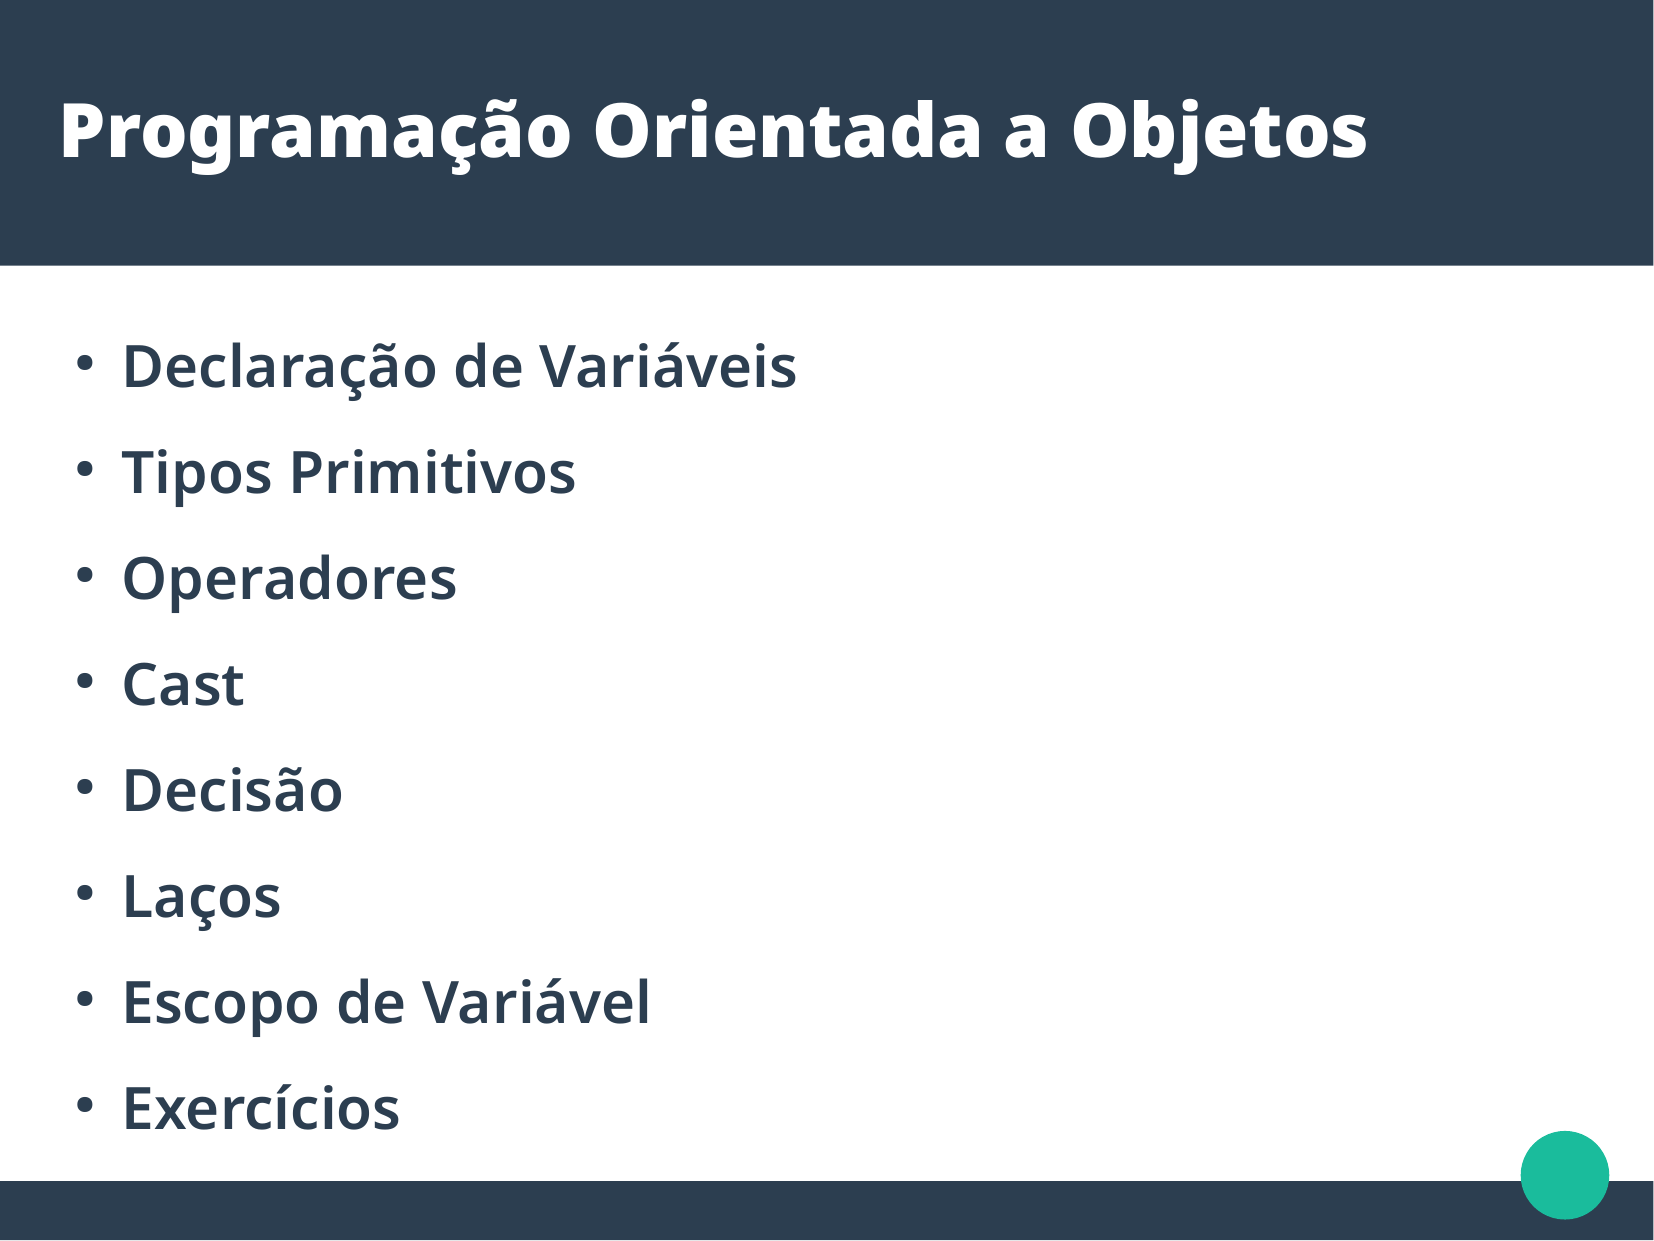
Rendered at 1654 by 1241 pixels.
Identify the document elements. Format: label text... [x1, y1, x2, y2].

list Declaração de Variáveis Tipos Primitivos Operadores Cast Decisão Laços Escopo de Variável Exercícios [59, 324, 1595, 1152]
title Programação Orientada a Objetos [59, 49, 1595, 207]
